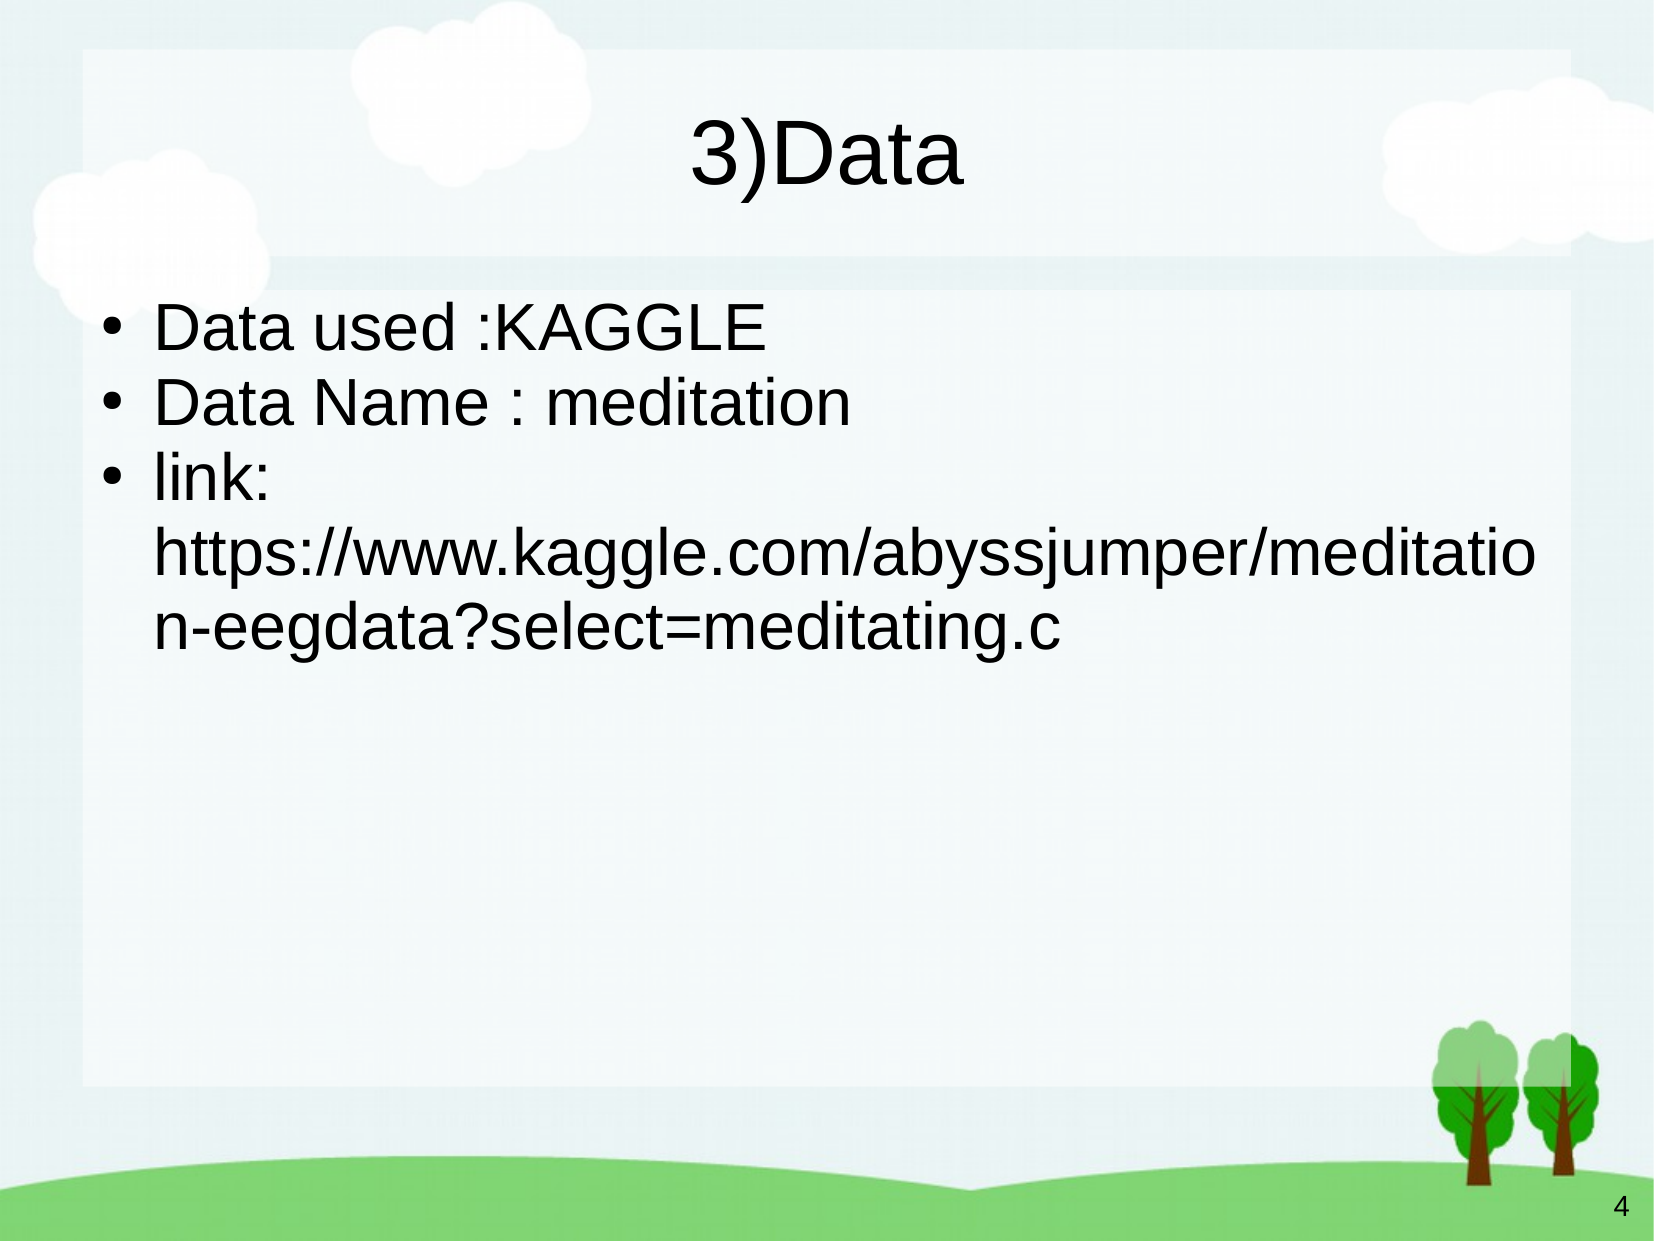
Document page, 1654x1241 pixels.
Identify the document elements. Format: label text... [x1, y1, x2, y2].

title 3)Data [82, 49, 1571, 257]
picture [0, 0, 1654, 1241]
list Data used :KAGGLE Data Name : meditation link: https://www.kaggle.com/abyssjumper/meditation-eegdata?select=meditating.c [82, 290, 1571, 1087]
